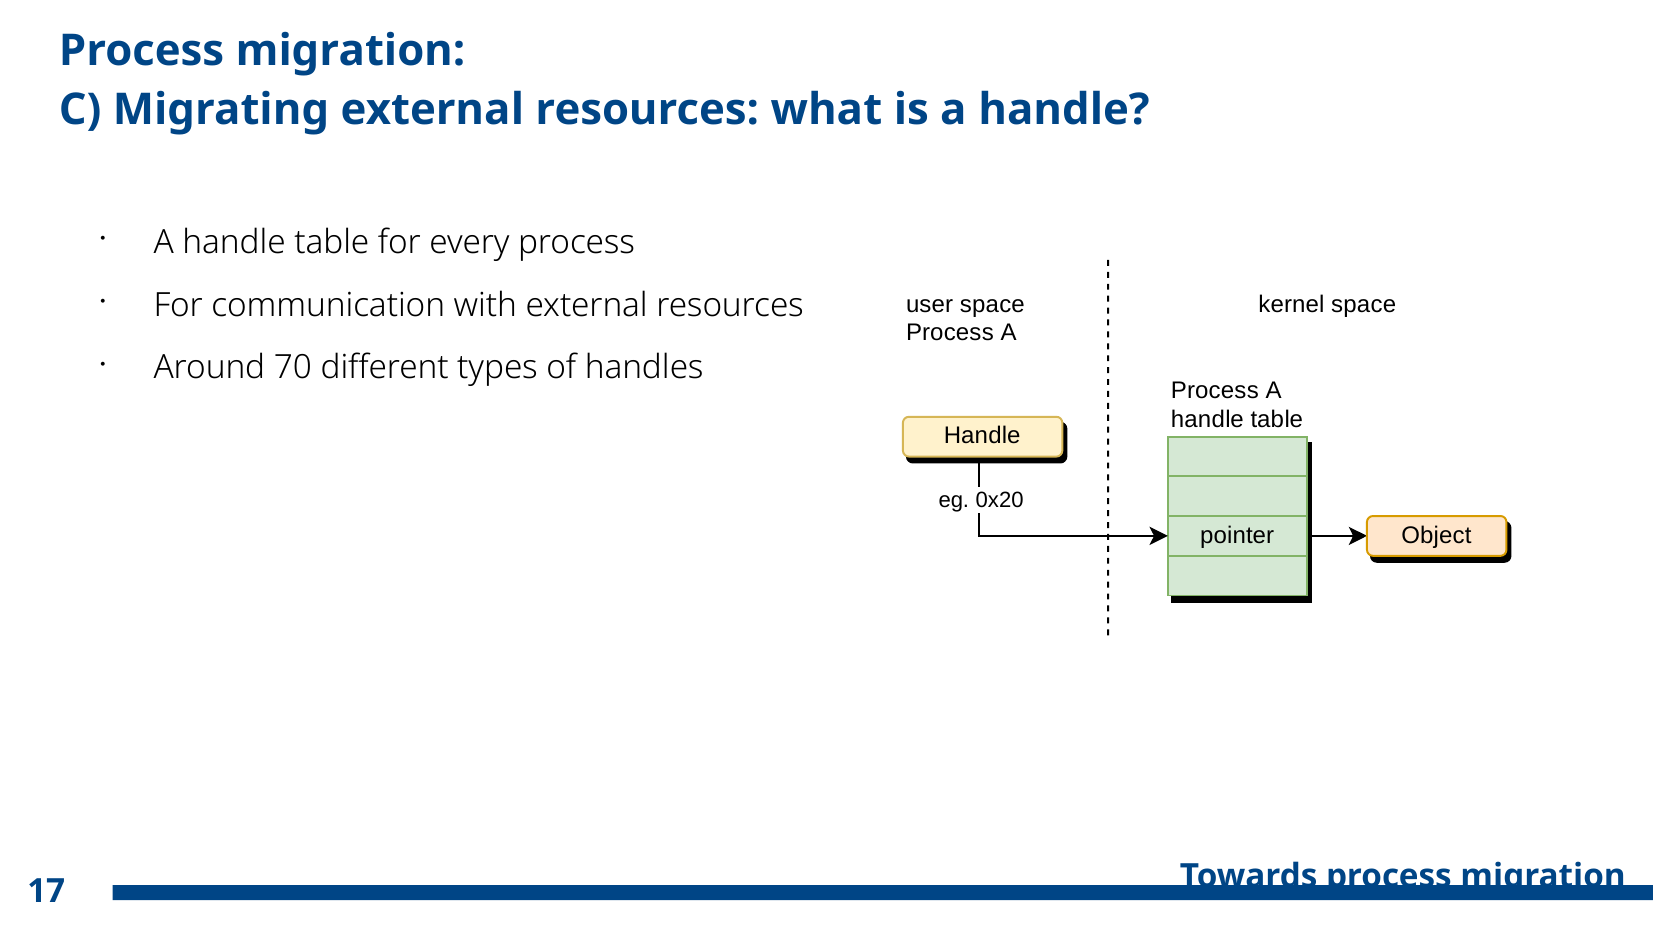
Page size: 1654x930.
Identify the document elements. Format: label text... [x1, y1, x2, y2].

chart [900, 255, 1531, 666]
list A handle table for every process For communication with external resources Around 70 different types of handles [82, 217, 856, 757]
title Process migration: C) Migrating external resources: what is a handle? [58, 26, 1594, 138]
